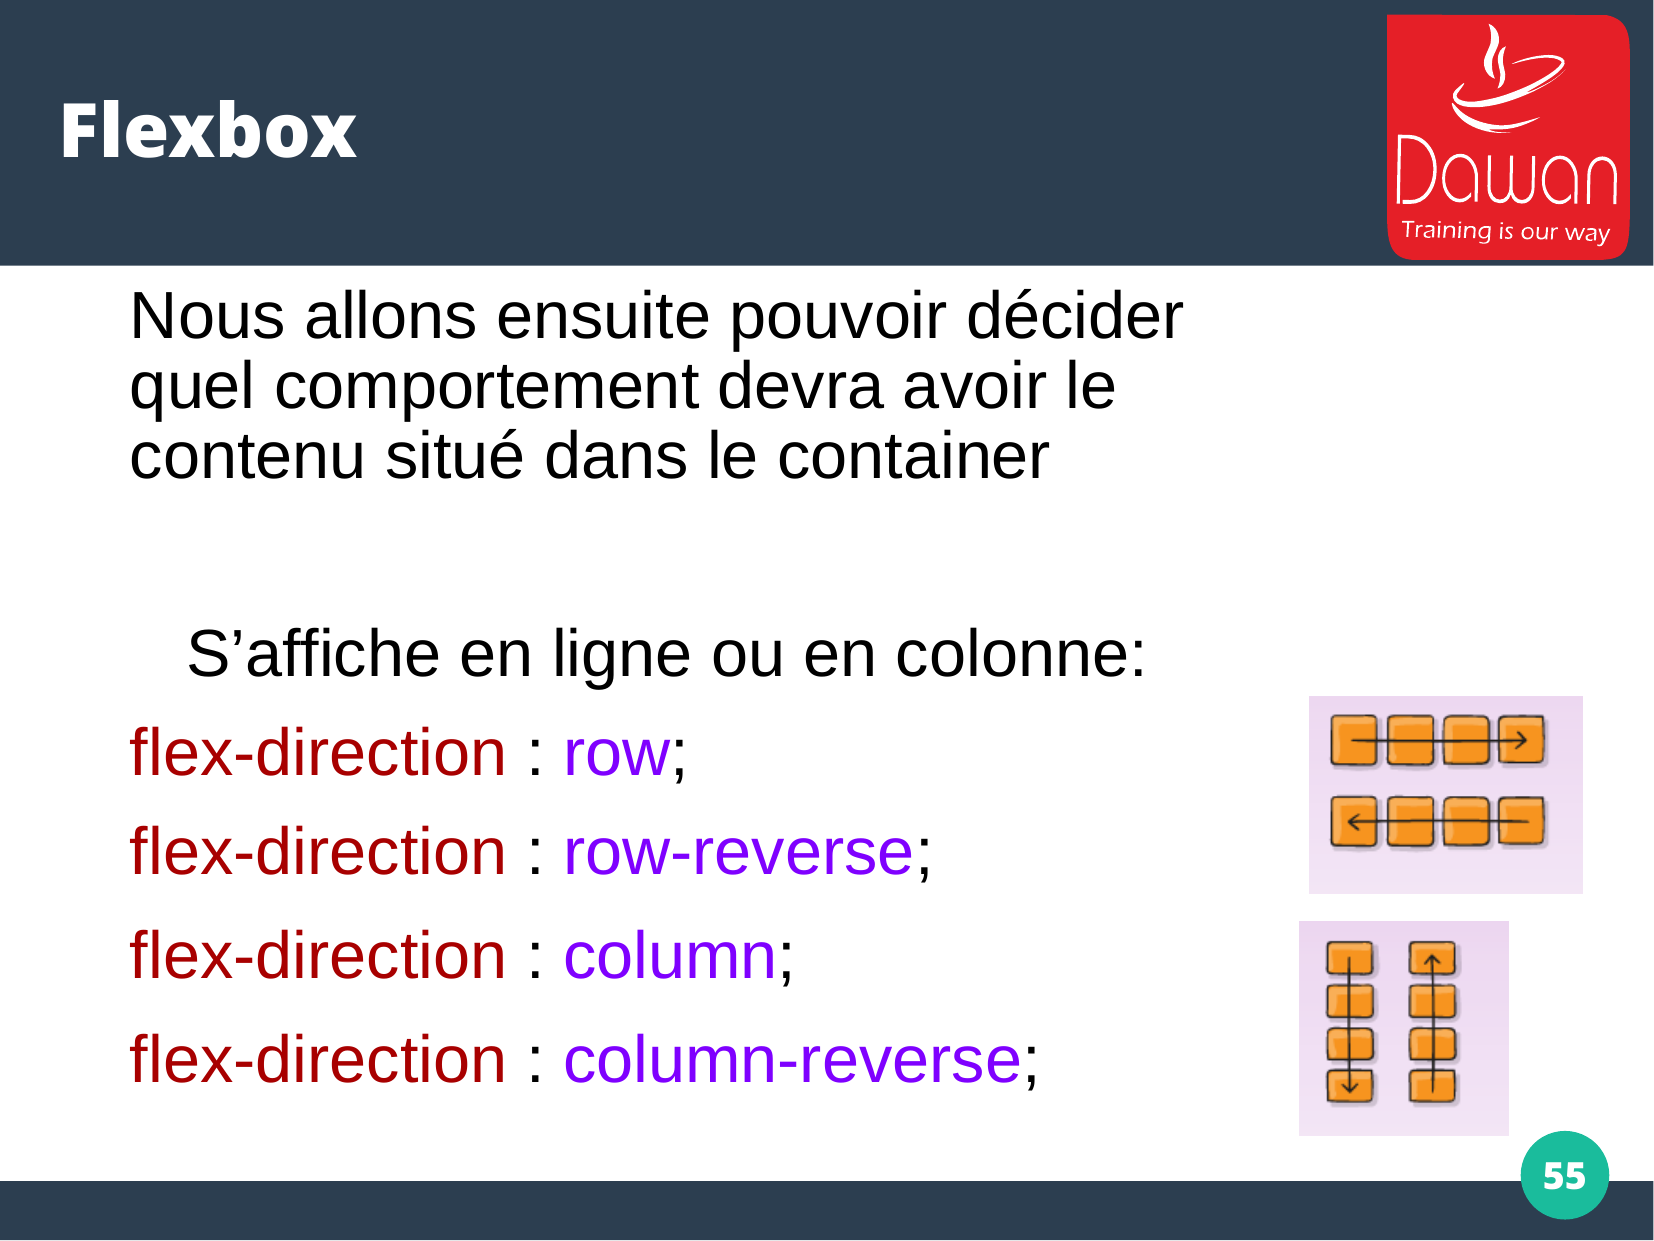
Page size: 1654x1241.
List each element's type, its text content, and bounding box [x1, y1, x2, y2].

picture [1299, 921, 1509, 1136]
list Nous allons ensuite pouvoir décider quel comportement devra avoir le contenu situé dans le container S’affiche en ligne ou en colonne: flex-direction : row; flex-direction : row-reverse; flex-direction : column; flex-direction : column-reverse; [59, 283, 1205, 1152]
picture [1309, 696, 1583, 894]
picture [1387, 14, 1630, 260]
title Flexbox [59, 49, 1387, 207]
